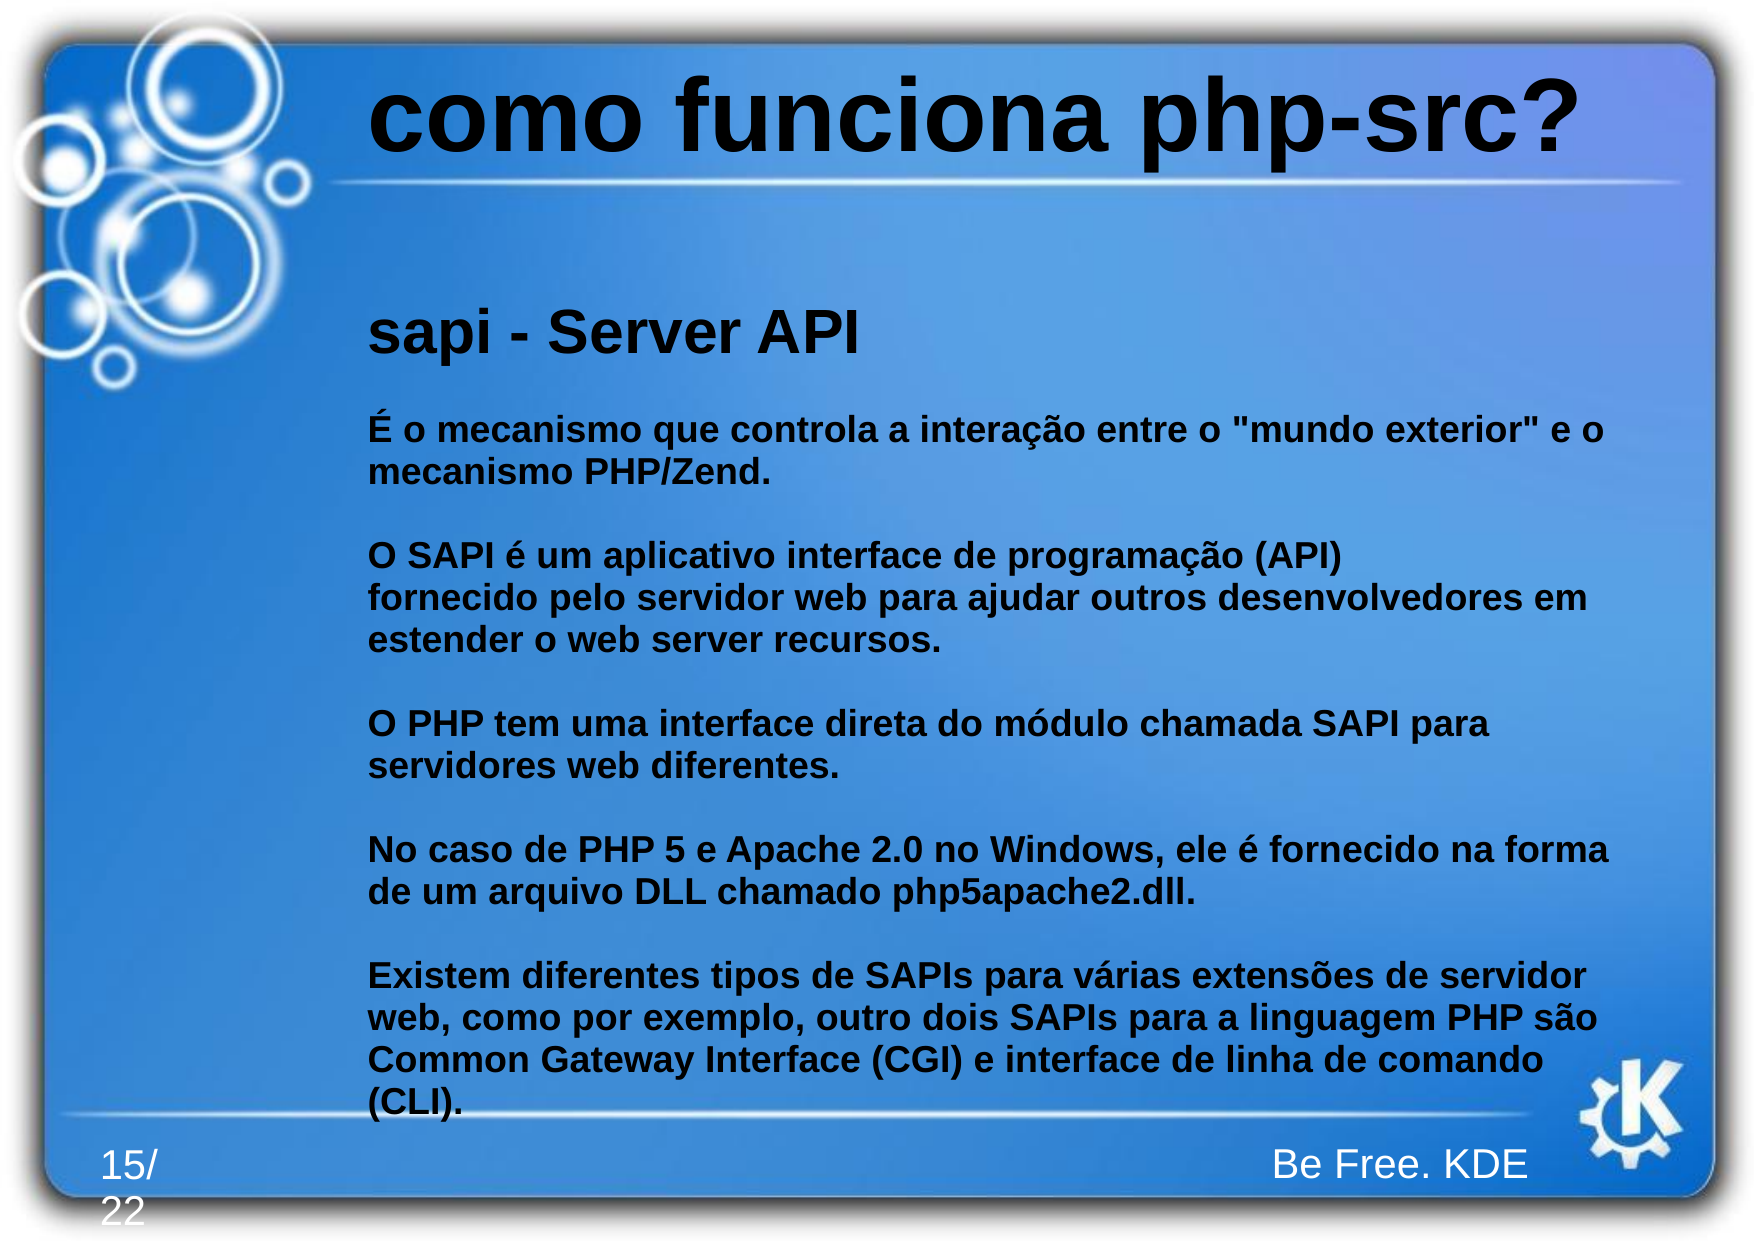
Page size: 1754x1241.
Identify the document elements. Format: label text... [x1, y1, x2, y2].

title como funciona php-src? [352, 49, 1651, 174]
picture [0, 0, 1754, 1241]
list sapi - Server API É o mecanismo que controla a interação entre o "mundo exterior" e o mecanismo PHP/Zend. O SAPI é um aplicativo interface de programação (API) fornecido pelo servidor web para ajudar outros desenvolvedores em estender o web server recursos. O PHP tem uma interface direta do módulo chamada SAPI para servidores web diferentes. No caso de PHP 5 e Apache 2.0 no Windows, ele é fornecido na forma de um arquivo DLL chamado php5apache2.dll. Existem diferentes tipos de SAPIs para várias extensões de servidor web, como por exemplo, outro dois SAPIs para a linguagem PHP são Common Gateway Interface (CGI) e interface de linha de comando (CLI). [352, 289, 1651, 1084]
